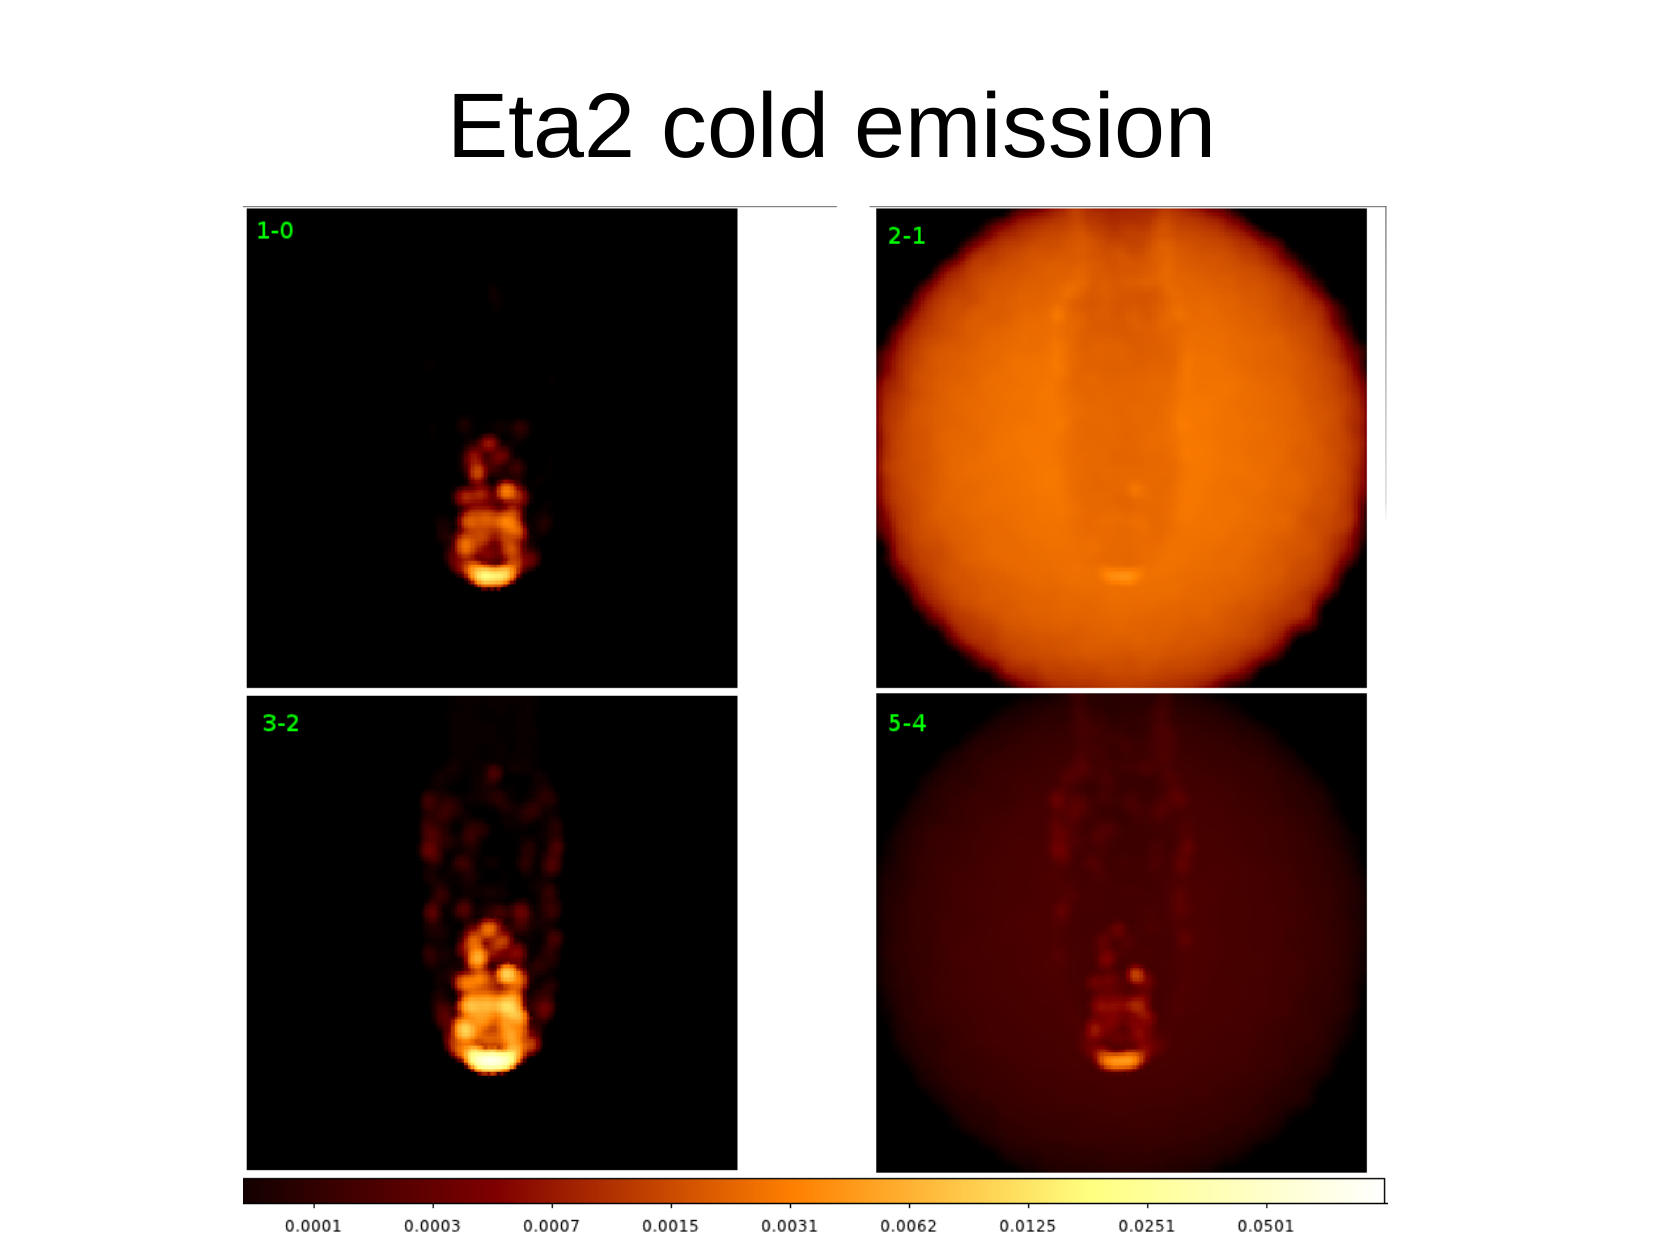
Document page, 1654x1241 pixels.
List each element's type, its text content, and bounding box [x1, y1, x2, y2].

title Eta2 cold emission [88, 29, 1577, 222]
picture [243, 222, 1388, 1241]
